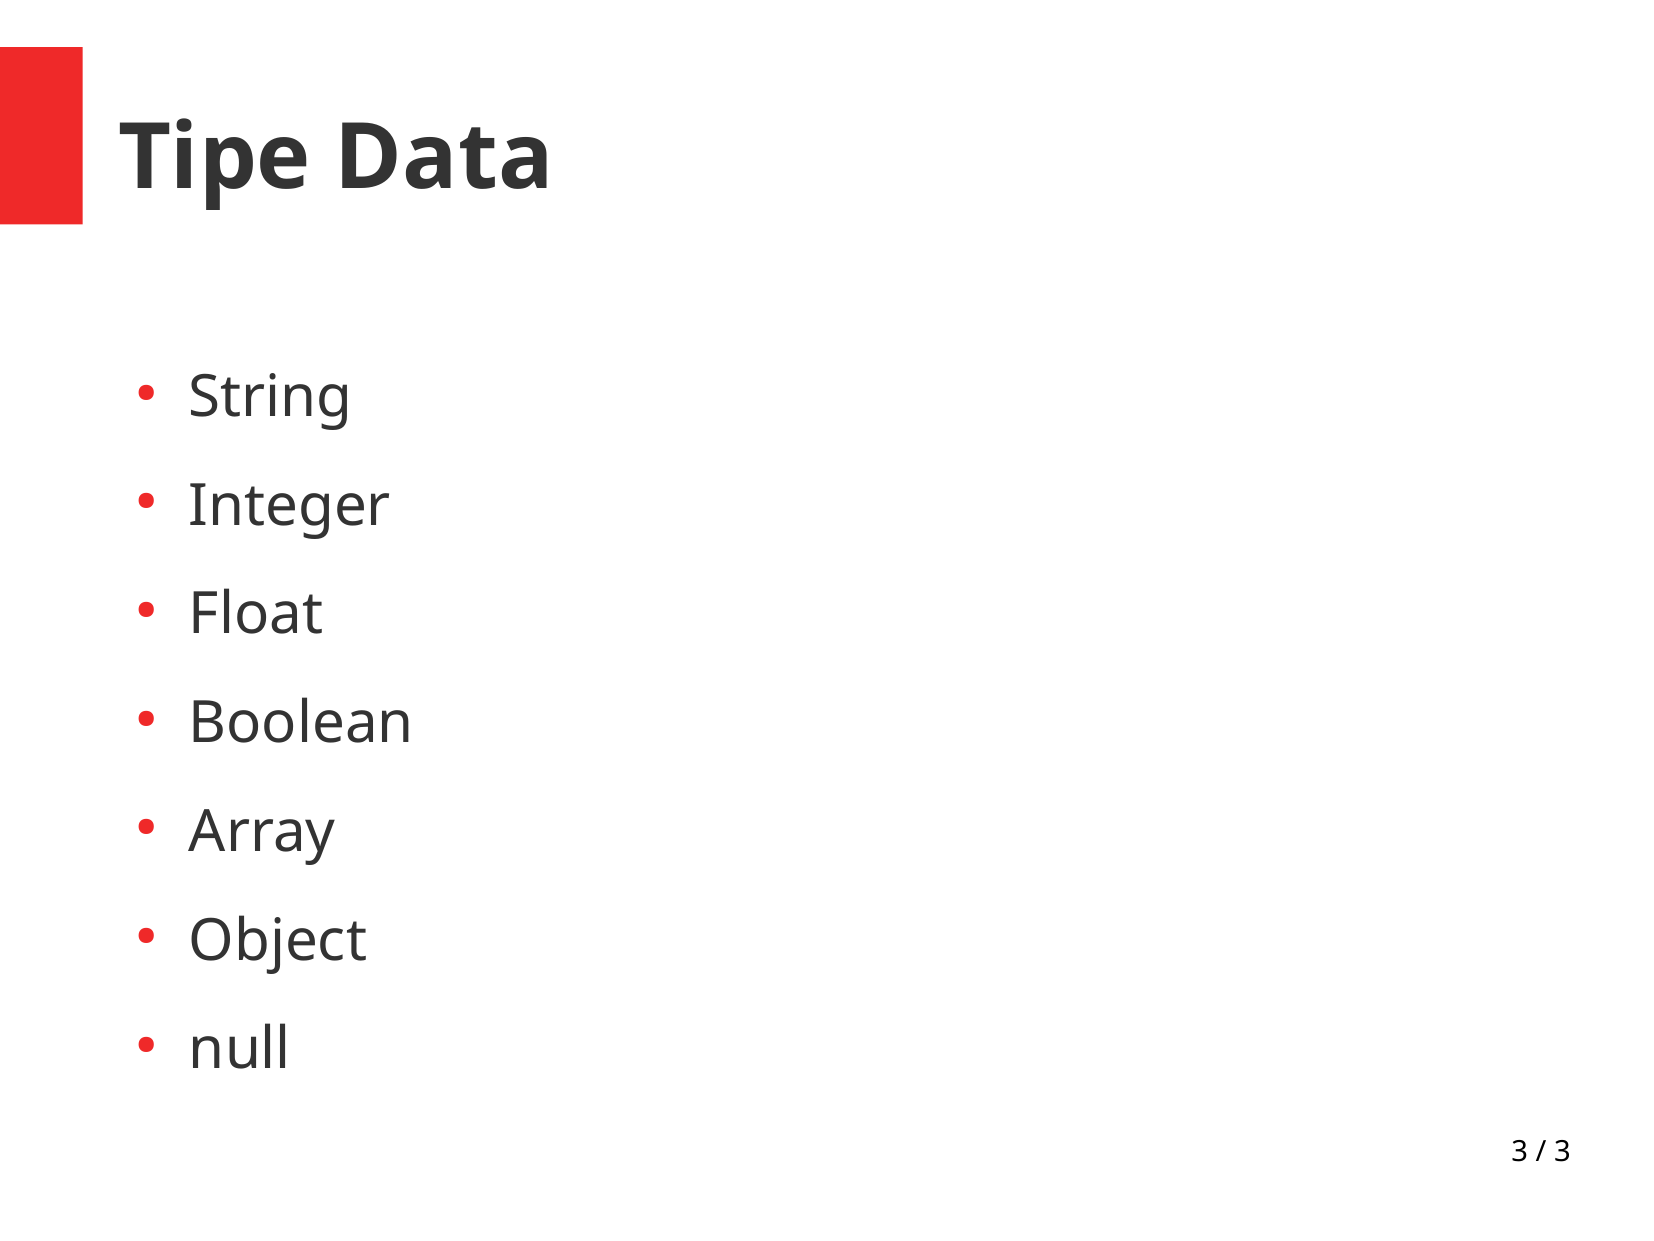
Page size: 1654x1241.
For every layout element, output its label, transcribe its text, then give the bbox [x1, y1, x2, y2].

title Tipe Data [118, 49, 1571, 257]
list String Integer Float Boolean Array Object null [118, 354, 1536, 1074]
